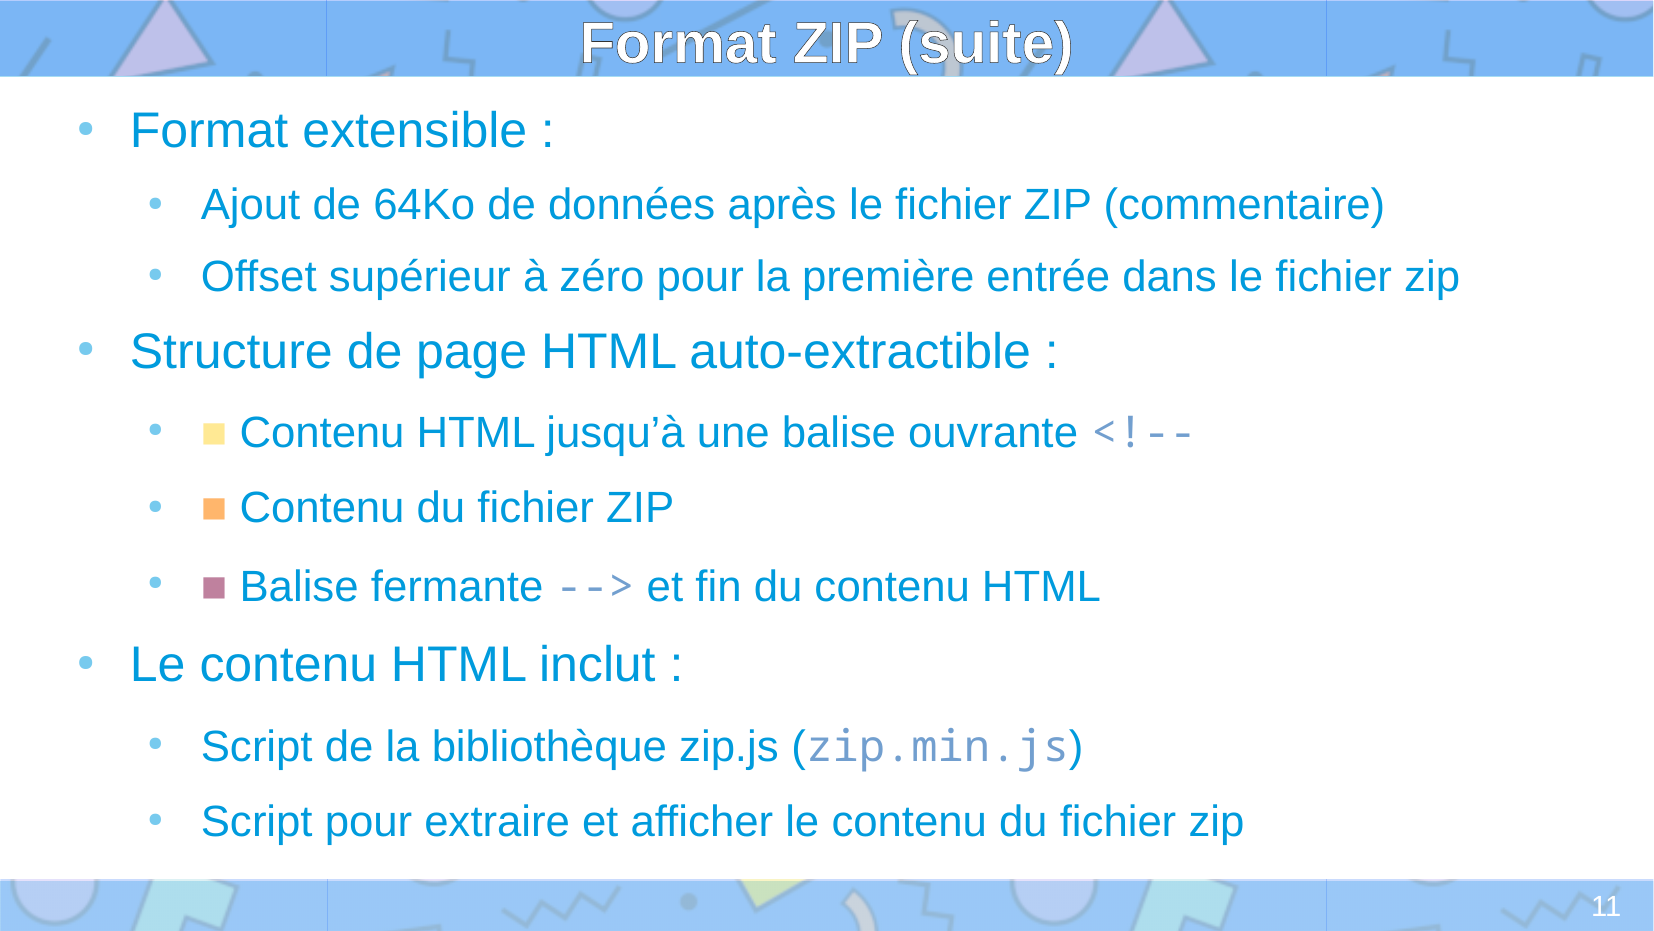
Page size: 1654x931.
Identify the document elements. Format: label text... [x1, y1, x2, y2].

title Format ZIP (suite) [59, 3, 1595, 82]
picture [0, 879, 1654, 931]
list Format extensible : Ajout de 64Ko de données après le fichier ZIP (commentaire) Offset supérieur à zéro pour la première entrée dans le fichier zip Structure de page HTML auto-extractible : ■ Contenu HTML jusqu’à une balise ouvrante <!-- ■ Contenu du fichier ZIP ■ Balise fermante --> et fin du contenu HTML Le contenu HTML inclut : Script de la bibliothèque zip.js (zip.min.js) Script pour extraire et afficher le contenu du fichier zip [59, 101, 1595, 863]
picture [0, 0, 1654, 76]
